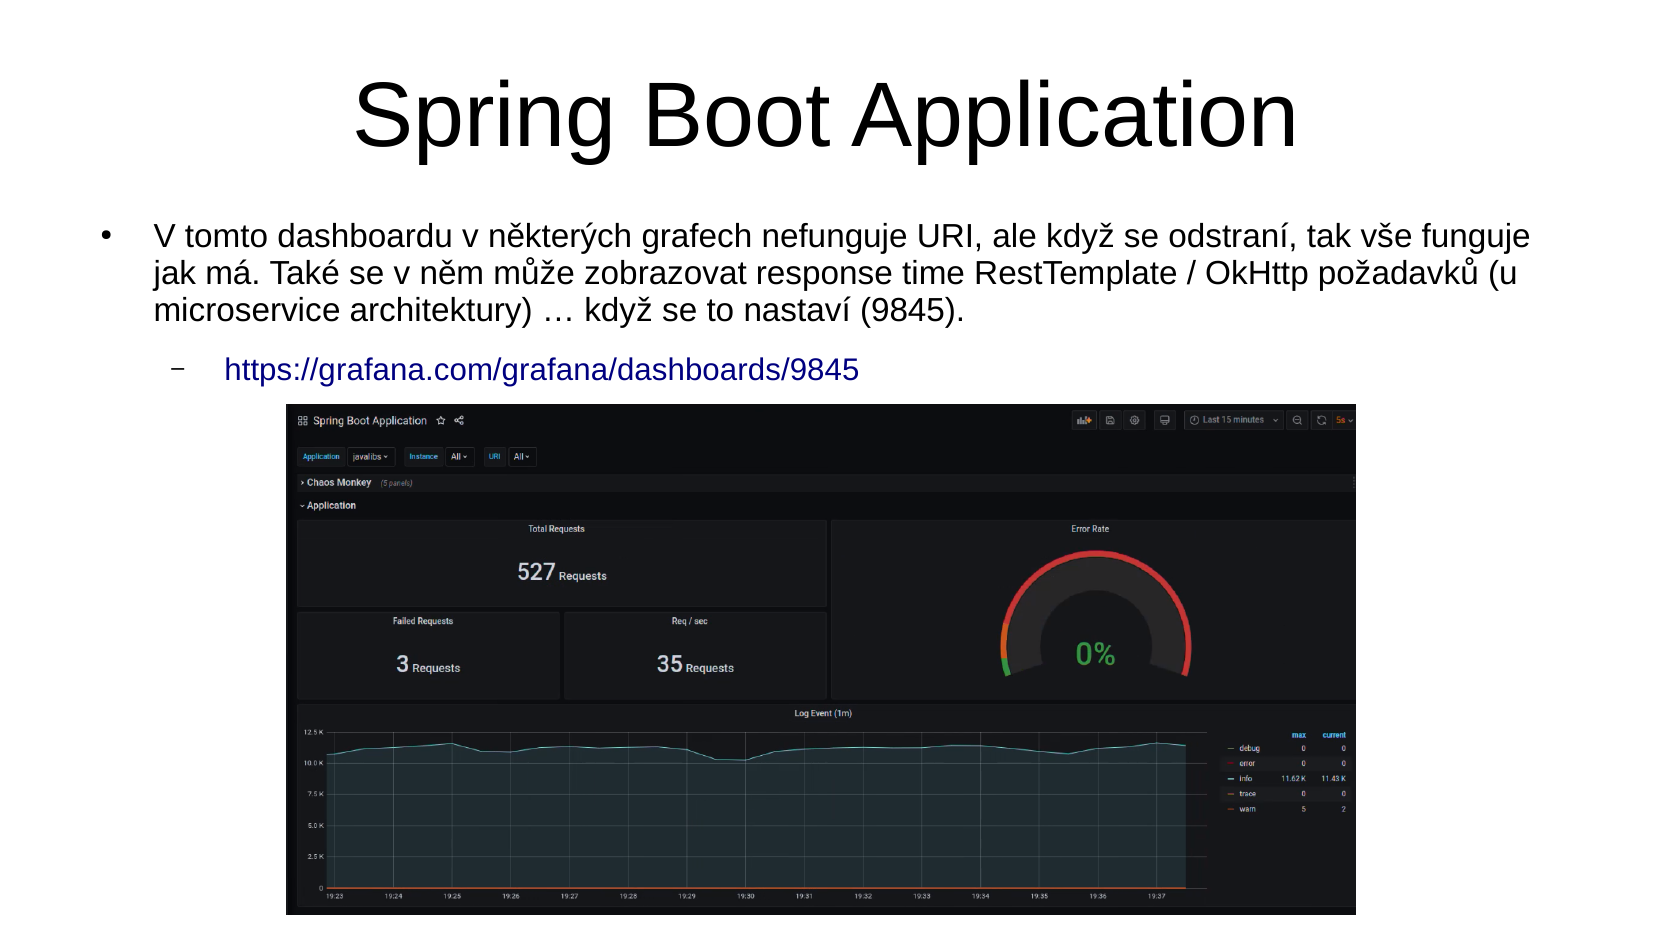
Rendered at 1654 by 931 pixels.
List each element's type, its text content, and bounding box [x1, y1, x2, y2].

list V tomto dashboardu v některých grafech nefunguje URI, ale když se odstraní, tak vše funguje jak má. Také se v něm může zobrazovat response time RestTemplate / OkHttp požadavků (u microservice architektury) … když se to nastaví (9845). https://grafana.com/grafana/dashboards/9845 [82, 217, 1571, 758]
picture [286, 404, 1356, 916]
title Spring Boot Application [82, 37, 1571, 193]
